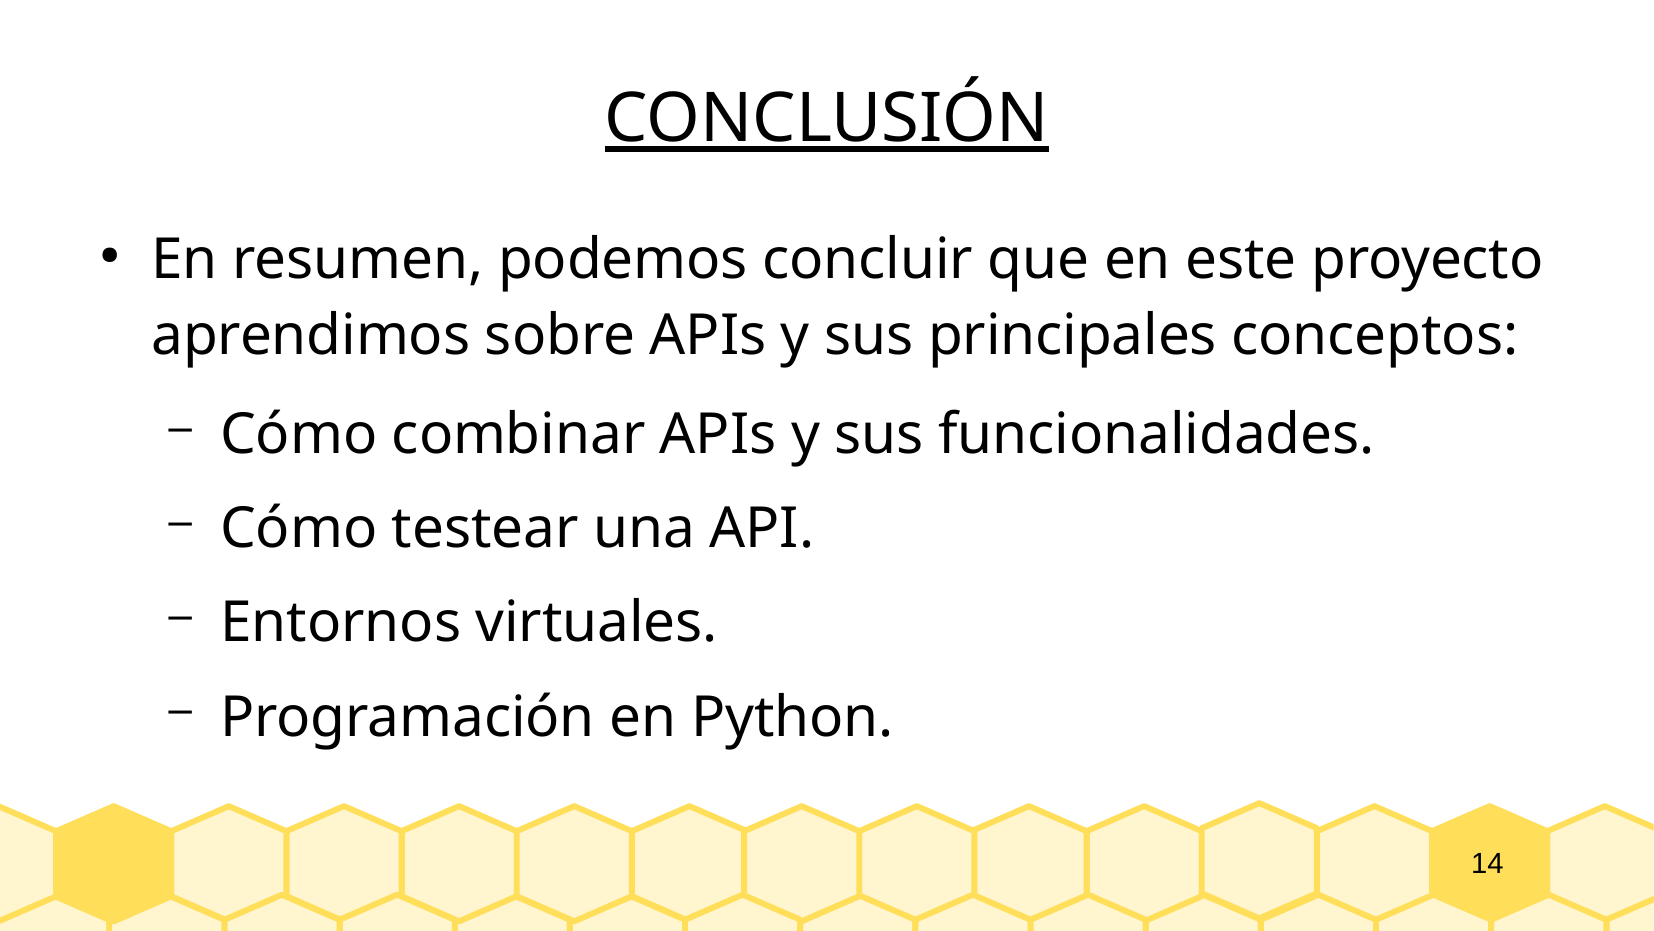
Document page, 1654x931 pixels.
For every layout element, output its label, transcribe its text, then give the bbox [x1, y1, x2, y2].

list En resumen, podemos concluir que en este proyecto aprendimos sobre APIs y sus principales conceptos: Cómo combinar APIs y sus funcionalidades. Cómo testear una API. Entornos virtuales. Programación en Python. [82, 217, 1571, 758]
title CONCLUSIÓN [82, 37, 1571, 193]
